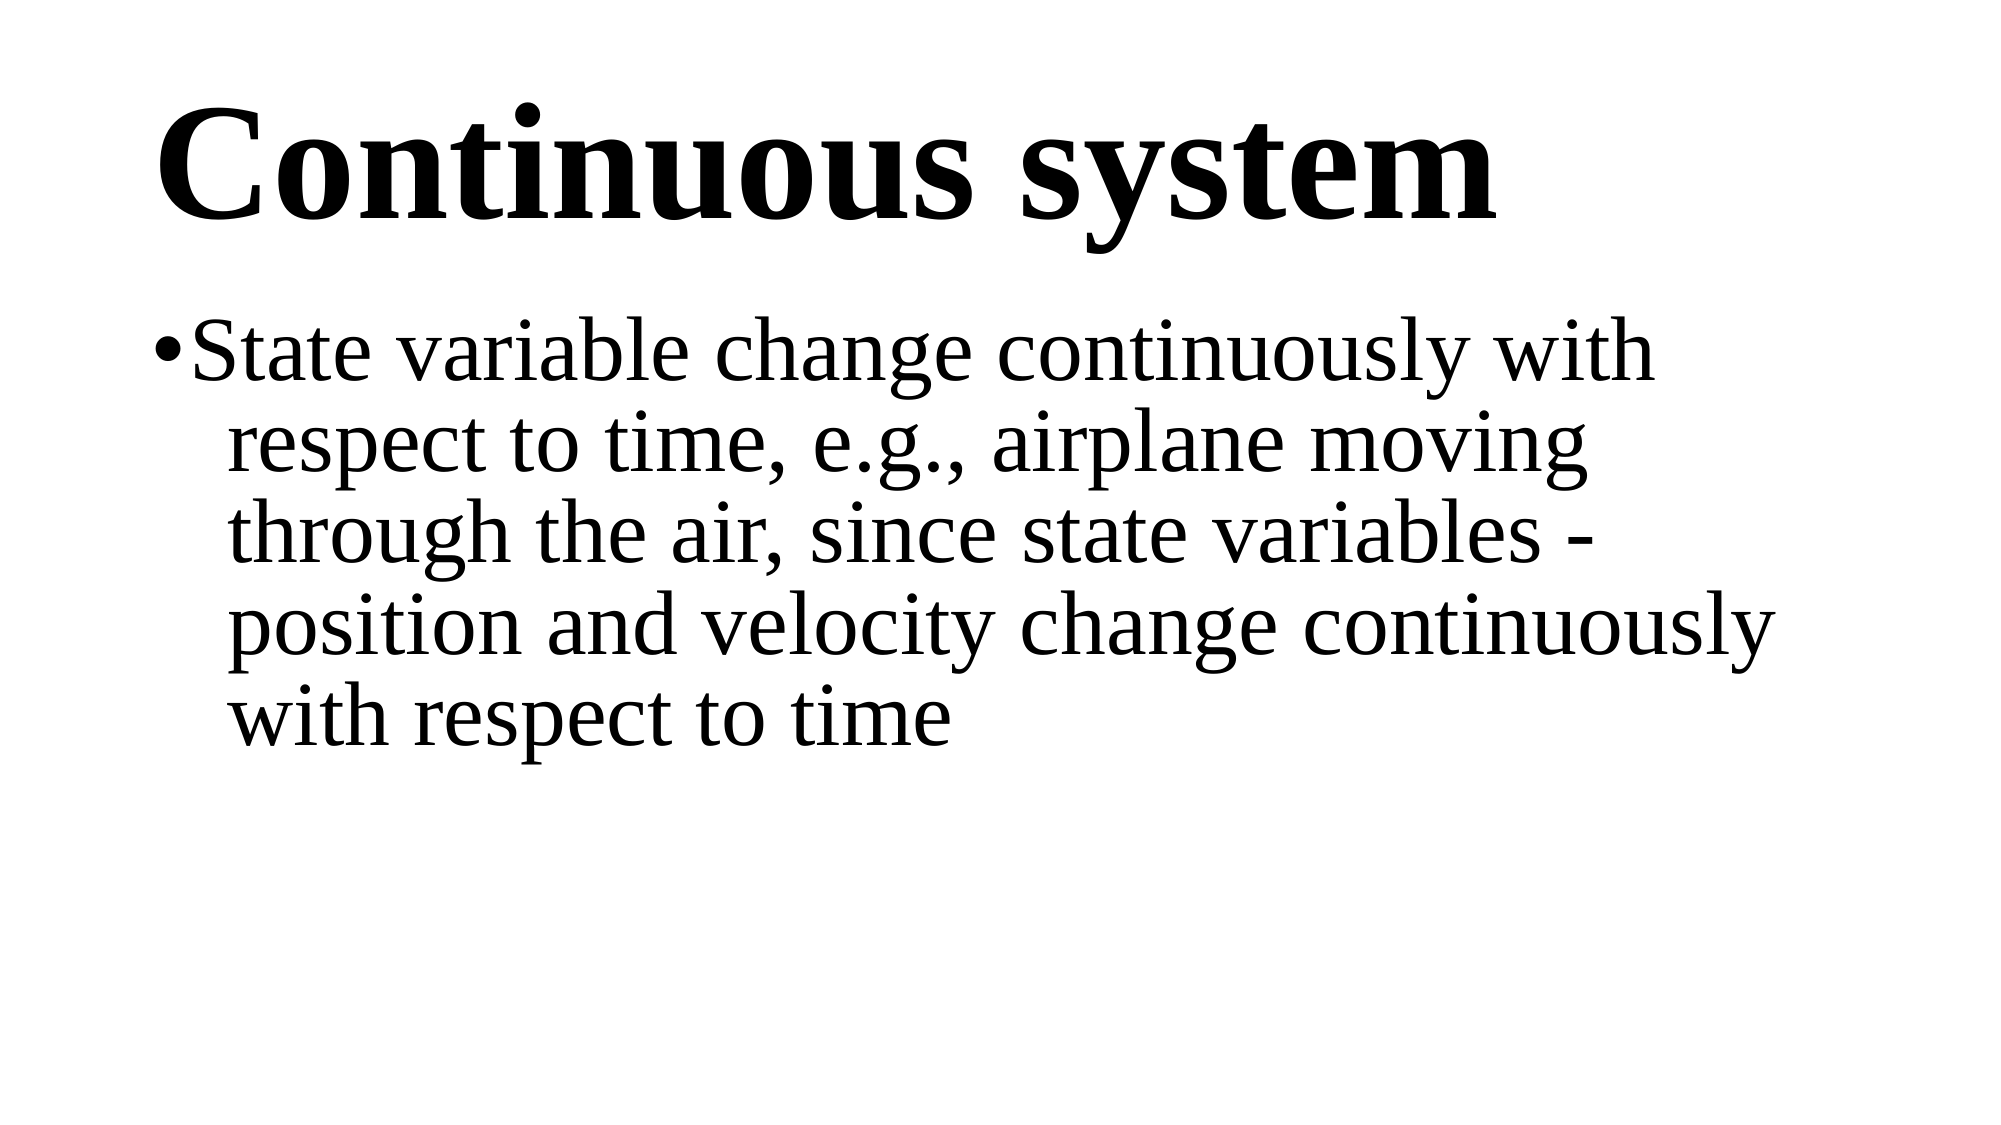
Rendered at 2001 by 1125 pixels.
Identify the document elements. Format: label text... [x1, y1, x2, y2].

title Continuous system [137, 59, 1863, 278]
list State variable change continuously with respect to time, e.g., airplane moving through the air, since state variables - position and velocity change continuously with respect to time [137, 299, 1863, 1014]
